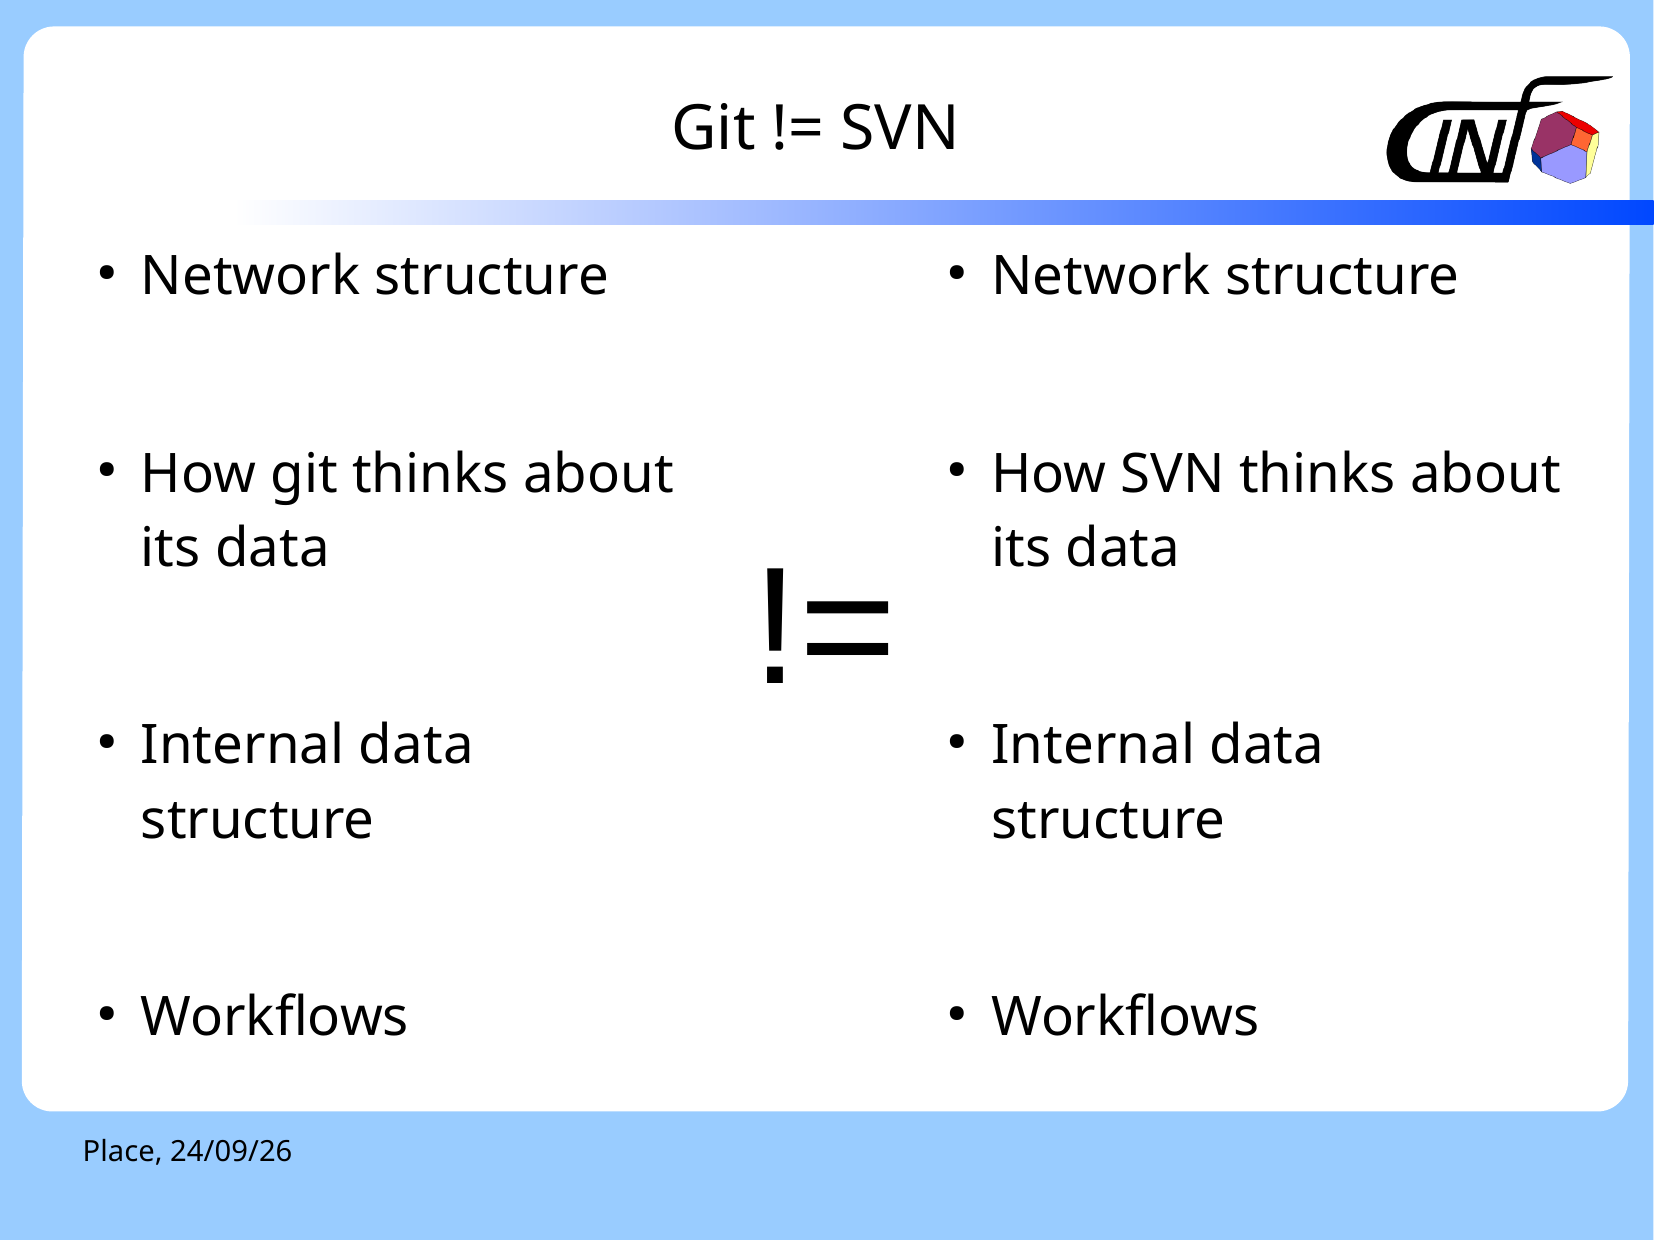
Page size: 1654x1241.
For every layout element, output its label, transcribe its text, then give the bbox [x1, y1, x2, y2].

title Git != SVN [82, 49, 1371, 201]
picture [1386, 76, 1613, 184]
list Network structure How git thinks about its data Internal data structure Workflows [82, 236, 721, 1055]
text_box != [738, 525, 912, 727]
list Network structure How SVN thinks about its data Internal data structure Workflows [933, 236, 1572, 1055]
